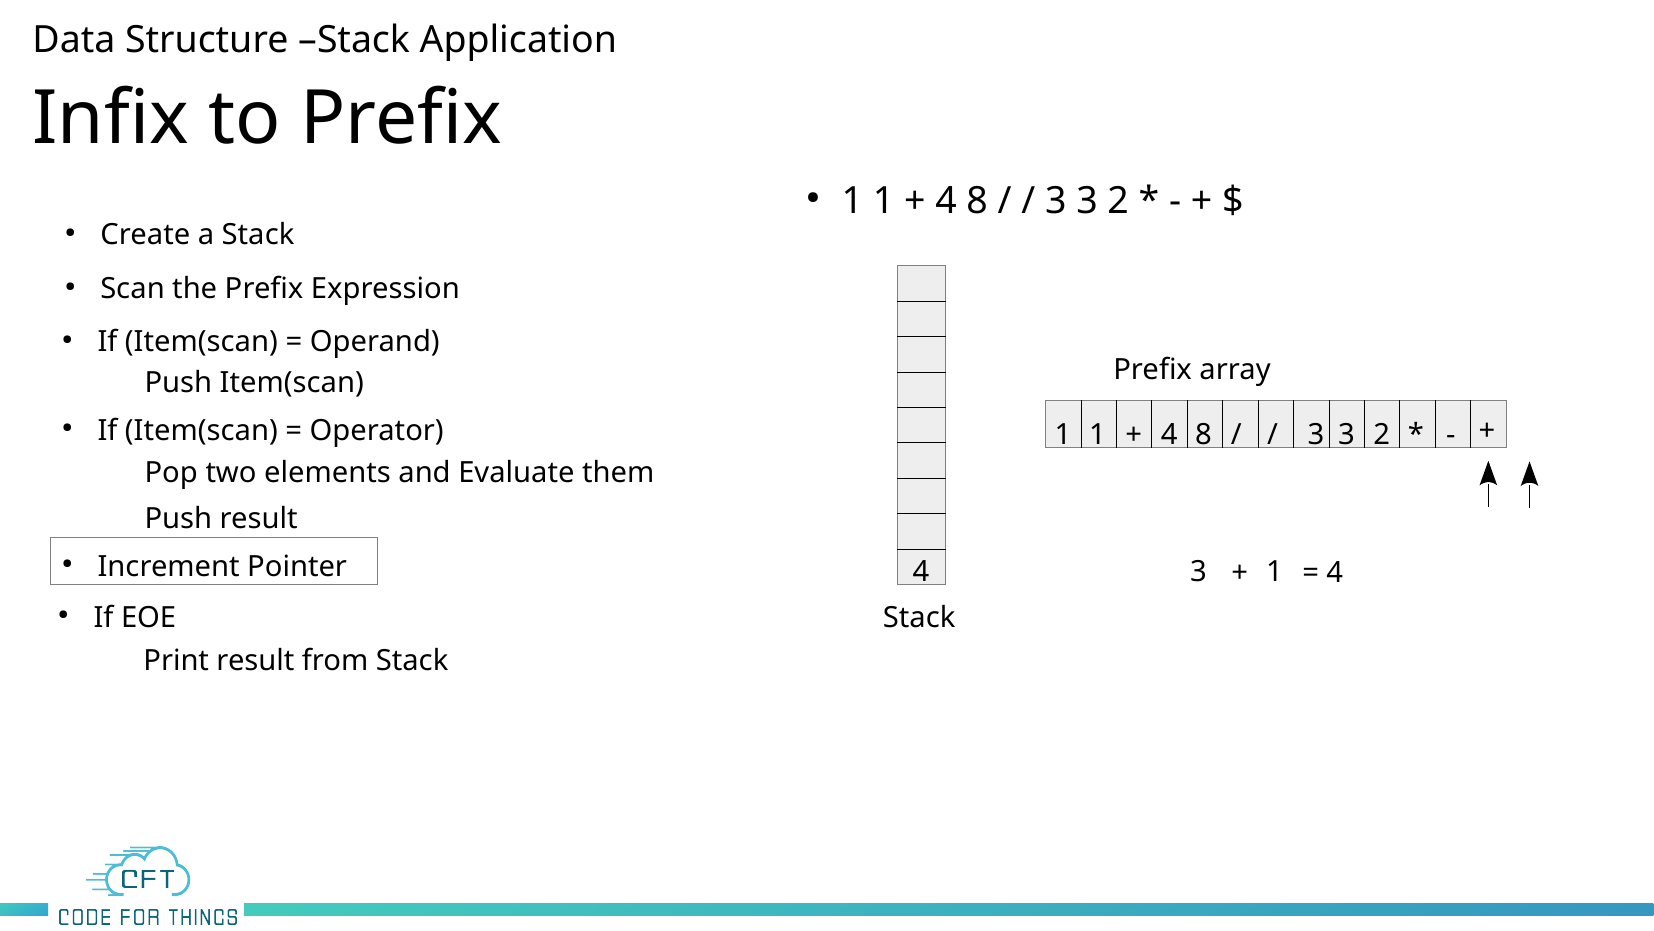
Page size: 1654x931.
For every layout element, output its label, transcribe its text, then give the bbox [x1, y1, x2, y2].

text_box [897, 443, 946, 478]
text_box * [1407, 406, 1431, 456]
text_box 1 1 + 4 8 / / 3 3 2 * - + $ [791, 165, 1377, 225]
text_box [1294, 400, 1329, 406]
text_box + [1216, 543, 1271, 593]
text_box [1365, 400, 1399, 406]
title Data Structure –Stack Application Infix to Prefix [32, 12, 1536, 166]
text_box [1045, 400, 1081, 406]
text_box 4 [1146, 406, 1180, 456]
text_box If (Item(scan) = Operand) [47, 312, 491, 373]
text_box [897, 265, 946, 301]
text_box Stack [868, 588, 979, 638]
text_box If (Item(scan) = Operator) [47, 401, 496, 461]
text_box = 4 [1287, 543, 1383, 593]
text_box 4 [897, 543, 946, 588]
text_box [1188, 400, 1222, 406]
text_box [1259, 400, 1293, 406]
text_box Increment Pointer [47, 537, 621, 597]
text_box [897, 337, 946, 372]
text_box / [1252, 406, 1292, 456]
text_box 8 [1180, 406, 1229, 456]
text_box Create a Stack [50, 206, 355, 266]
text_box [897, 373, 946, 407]
text_box 3 [1292, 406, 1342, 456]
text_box 1 [1074, 406, 1123, 456]
text_box 1 [1271, 543, 1287, 593]
picture [59, 846, 237, 925]
text_box - [1431, 406, 1472, 456]
text_box [897, 302, 946, 336]
text_box 3 [1342, 406, 1372, 456]
text_box [897, 479, 946, 513]
text_box [897, 408, 946, 442]
text_box [1330, 400, 1364, 406]
text_box 2 [1372, 406, 1407, 456]
text_box + [1123, 406, 1146, 456]
text_box If EOE [43, 588, 375, 638]
text_box Prefix array [1098, 341, 1312, 391]
text_box Pop two elements and Evaluate them [94, 443, 709, 502]
text_box [1223, 400, 1258, 406]
text_box + [1463, 402, 1519, 452]
text_box 1 [1039, 406, 1074, 456]
text_box / [1229, 406, 1252, 456]
text_box Print result from Stack [93, 631, 615, 691]
text_box [1152, 400, 1187, 406]
text_box [1400, 400, 1435, 406]
text_box [1436, 400, 1470, 406]
text_box [1082, 400, 1116, 406]
text_box Scan the Prefix Expression [50, 259, 537, 319]
text_box Push result [94, 490, 426, 550]
text_box [1117, 400, 1151, 406]
text_box Push Item(scan) [94, 373, 426, 401]
text_box 3 [1175, 543, 1216, 593]
text_box [897, 514, 946, 543]
